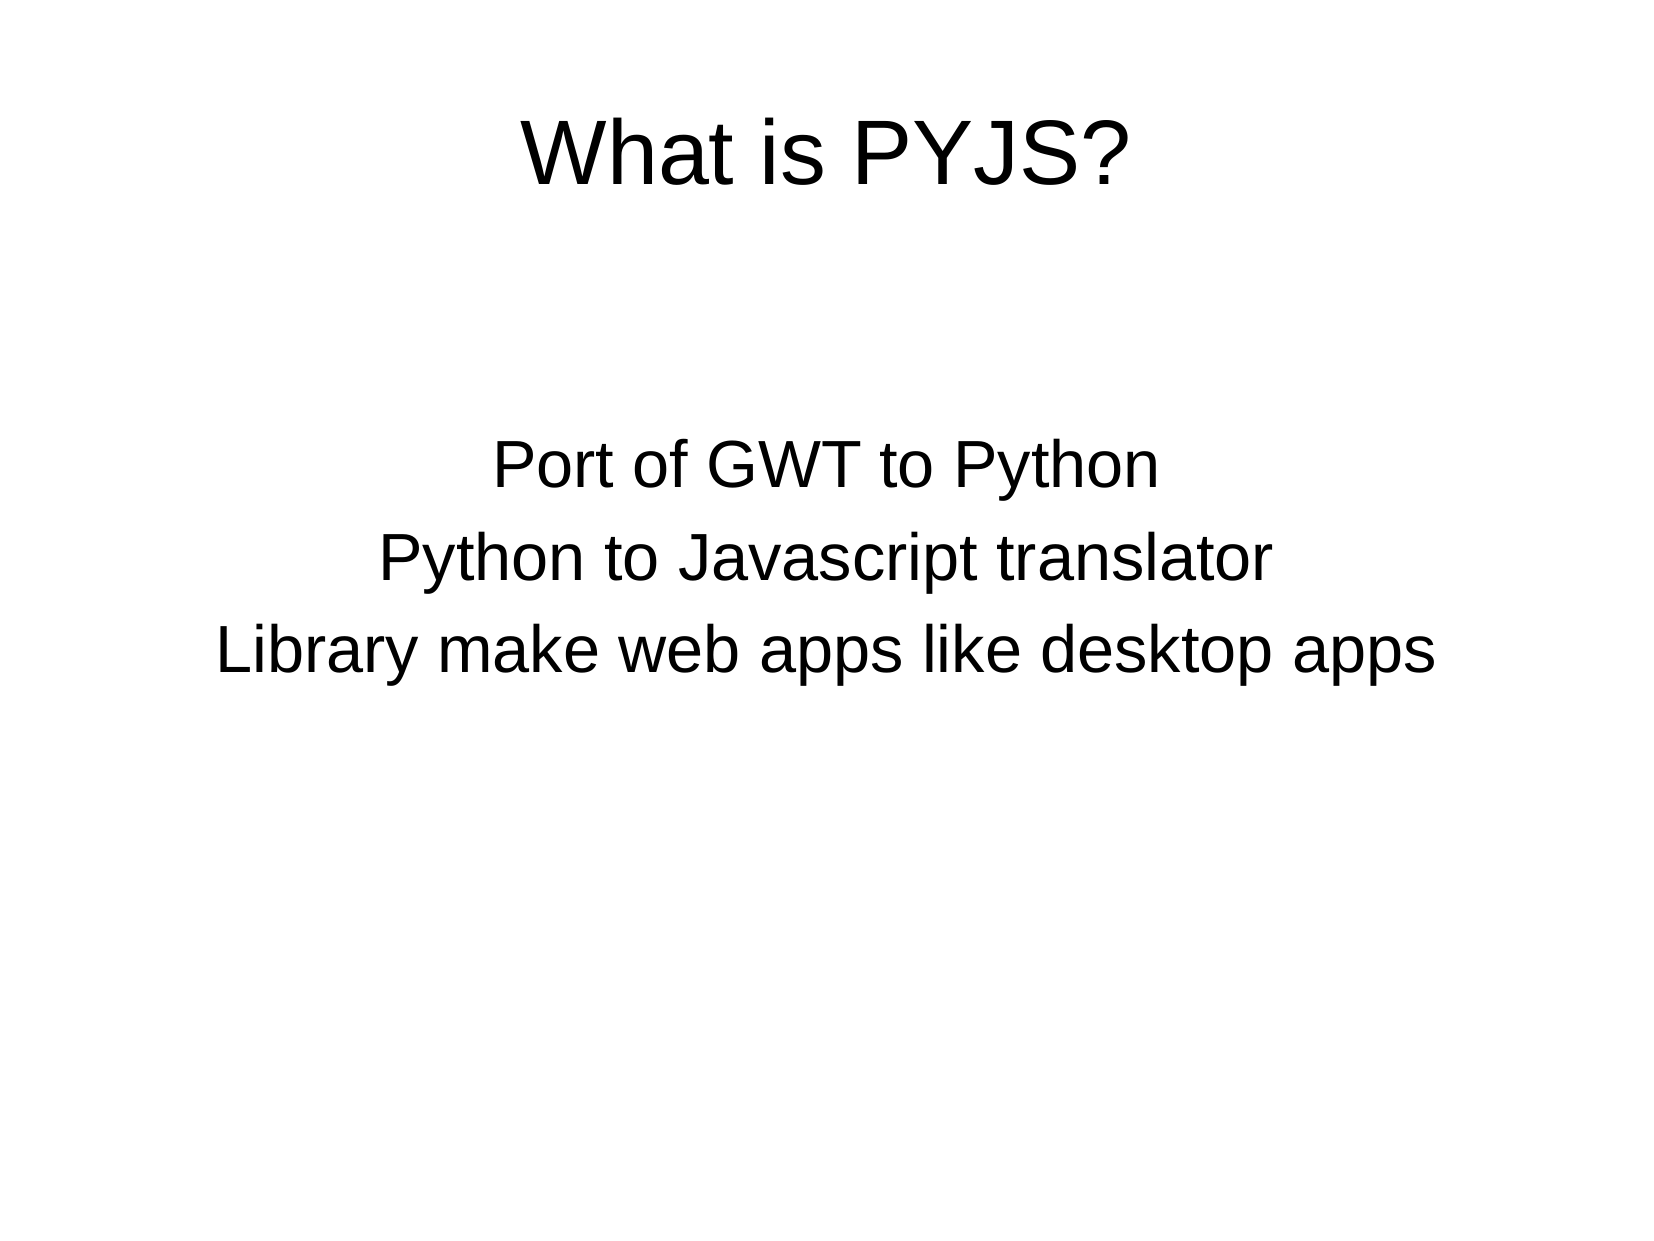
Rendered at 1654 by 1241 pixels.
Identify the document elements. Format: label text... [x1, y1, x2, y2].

subtitle Port of GWT to Python Python to Javascript translator Library make web apps like desktop apps [82, 290, 1571, 1010]
title What is PYJS? [82, 49, 1571, 257]
